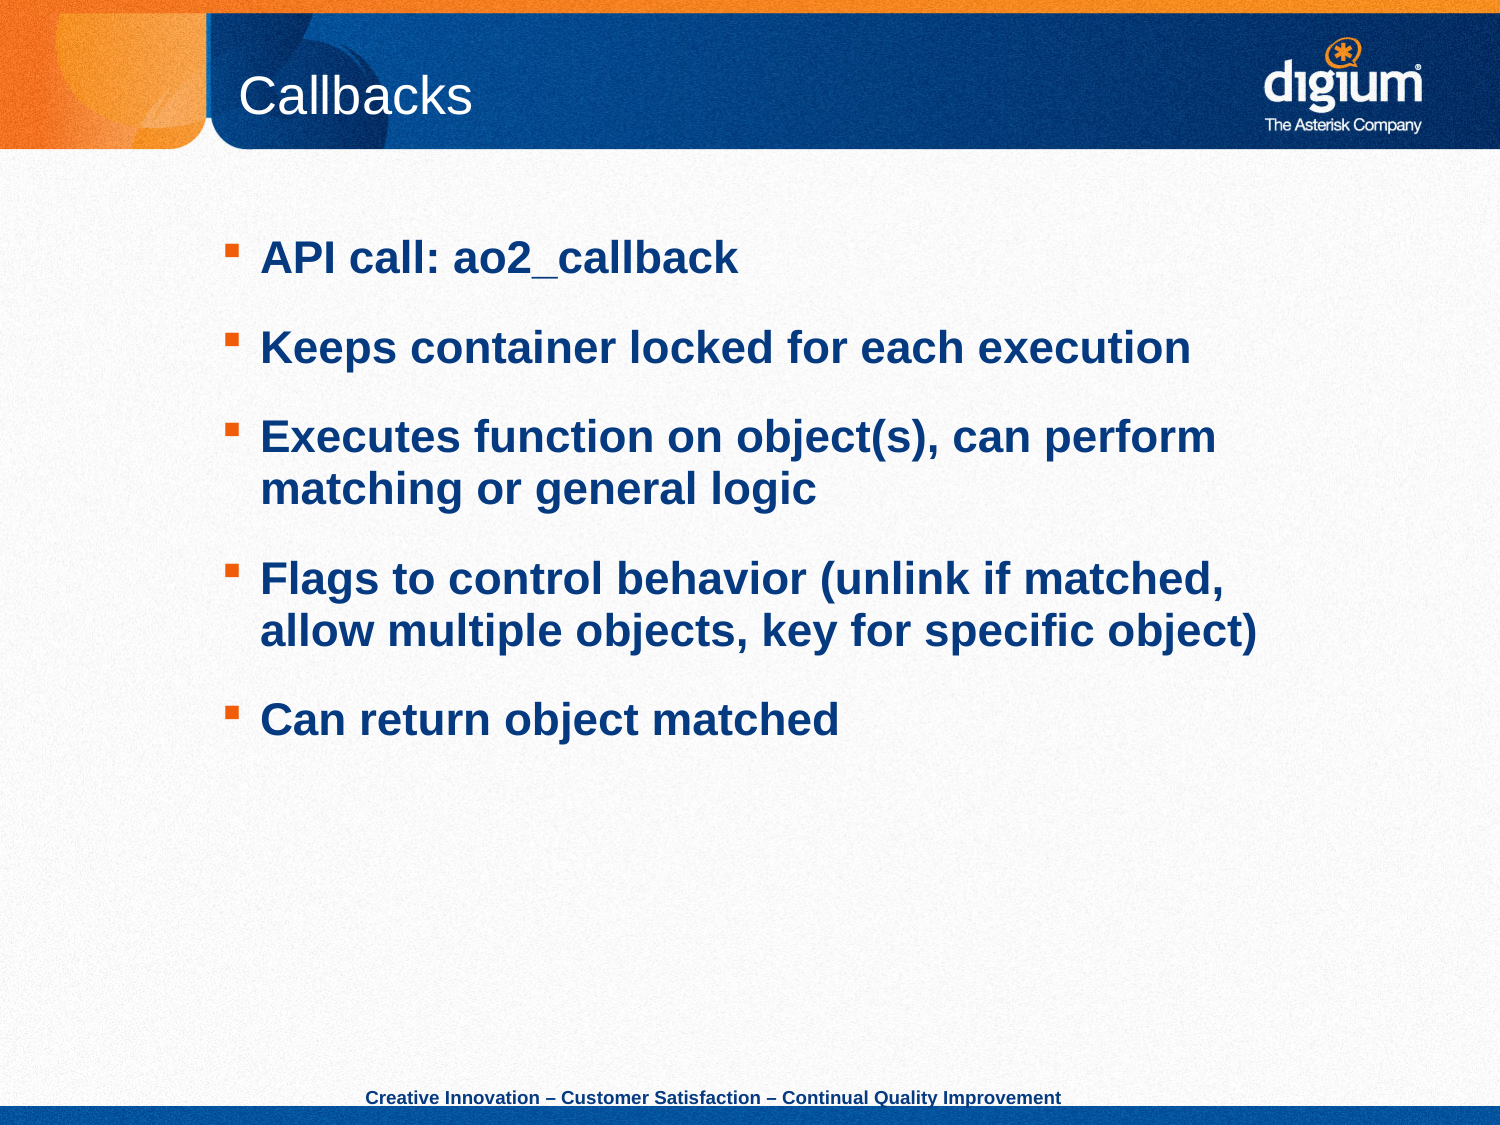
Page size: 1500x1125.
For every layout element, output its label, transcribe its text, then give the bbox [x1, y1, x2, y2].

picture [0, 0, 1500, 1125]
list API call: ao2_callback Keeps container locked for each execution Executes function on object(s), can perform matching or general logic Flags to control behavior (unlink if matched, allow multiple objects, key for specific object) Can return object matched [206, 224, 1301, 967]
title Callbacks [238, 27, 1243, 127]
